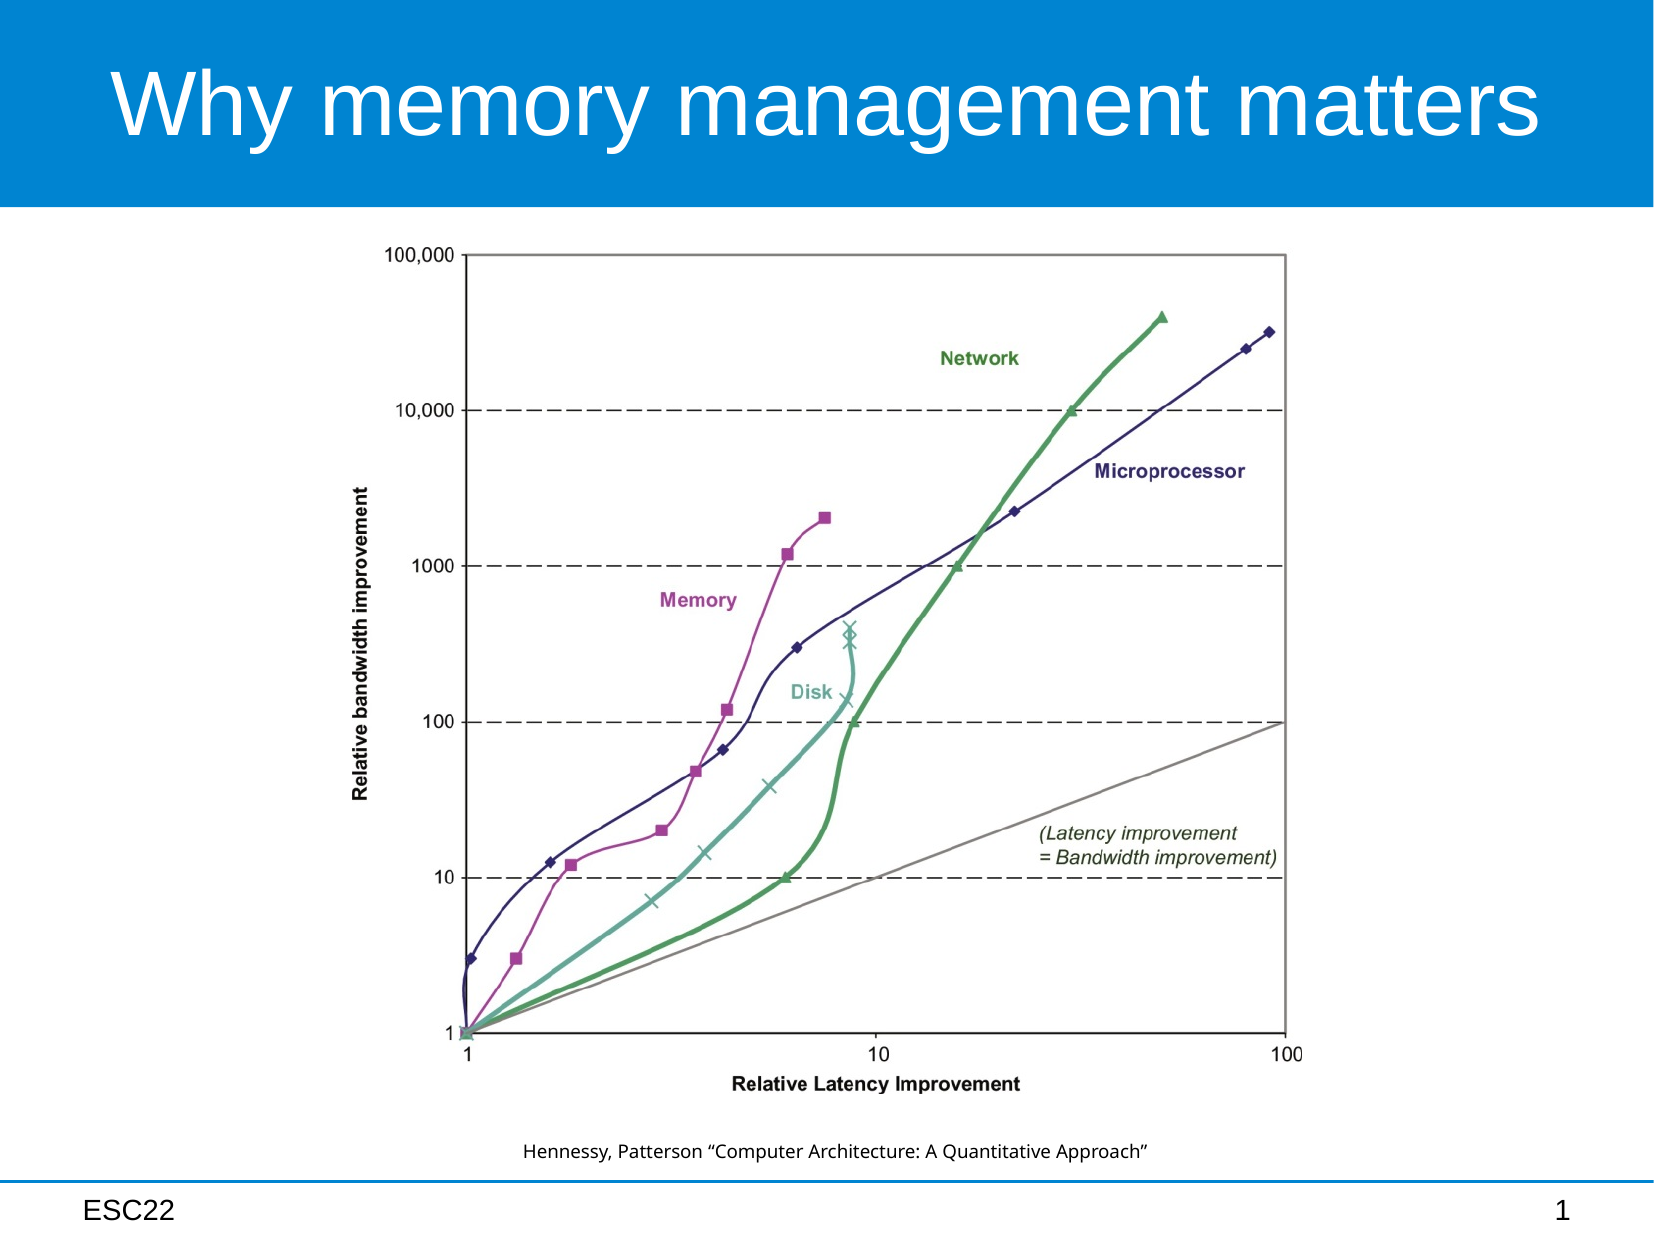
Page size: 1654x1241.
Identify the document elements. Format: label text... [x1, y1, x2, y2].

title Why memory management matters [0, 0, 1654, 208]
text_box Hennessy, Patterson “Computer Architecture: A Quantitative Approach” [508, 1131, 1146, 1168]
picture [352, 247, 1302, 1094]
